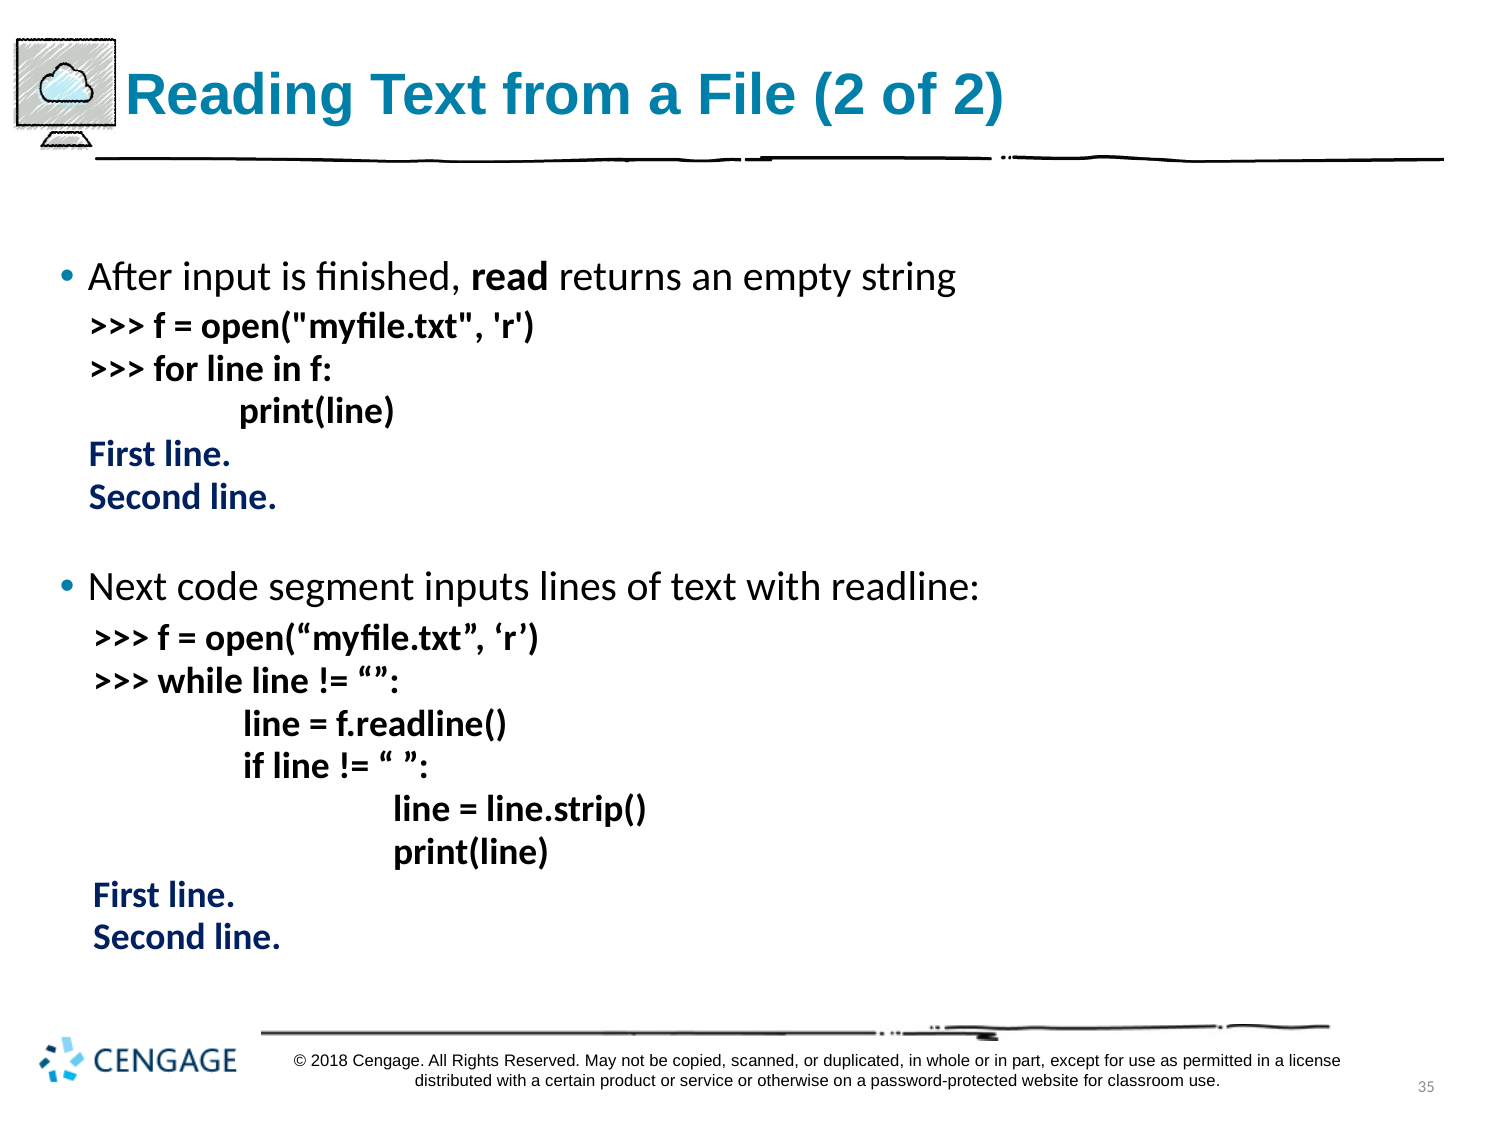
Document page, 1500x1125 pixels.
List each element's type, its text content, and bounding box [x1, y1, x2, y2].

footer © 2018 Cengage. All Rights Reserved. May not be copied, scanned, or duplicated, in whole or in part, except for use as permitted in a license distributed with a certain product or service or otherwise on a password-protected website for classroom use. [262, 1049, 1375, 1090]
list >>> f = open(“my file.txt”, ‘r’) >>> while line != “”: line = f.readline() if line != “ ”: line = line.strip() print(line) First line. Second line. [55, 616, 1437, 963]
list >>> f = open("my file.txt", 'r') >>> for line in f: print(line) First line. Second line. [51, 304, 1432, 521]
picture [154, 155, 1444, 163]
picture [13, 36, 117, 151]
picture [261, 1024, 1331, 1041]
list After input is finished, read returns an empty string [59, 252, 1441, 301]
list Next code segment inputs lines of text with readline: [59, 562, 1441, 611]
picture [19, 1023, 249, 1095]
title Reading Text from a File (2 of 2) [125, 55, 1442, 127]
